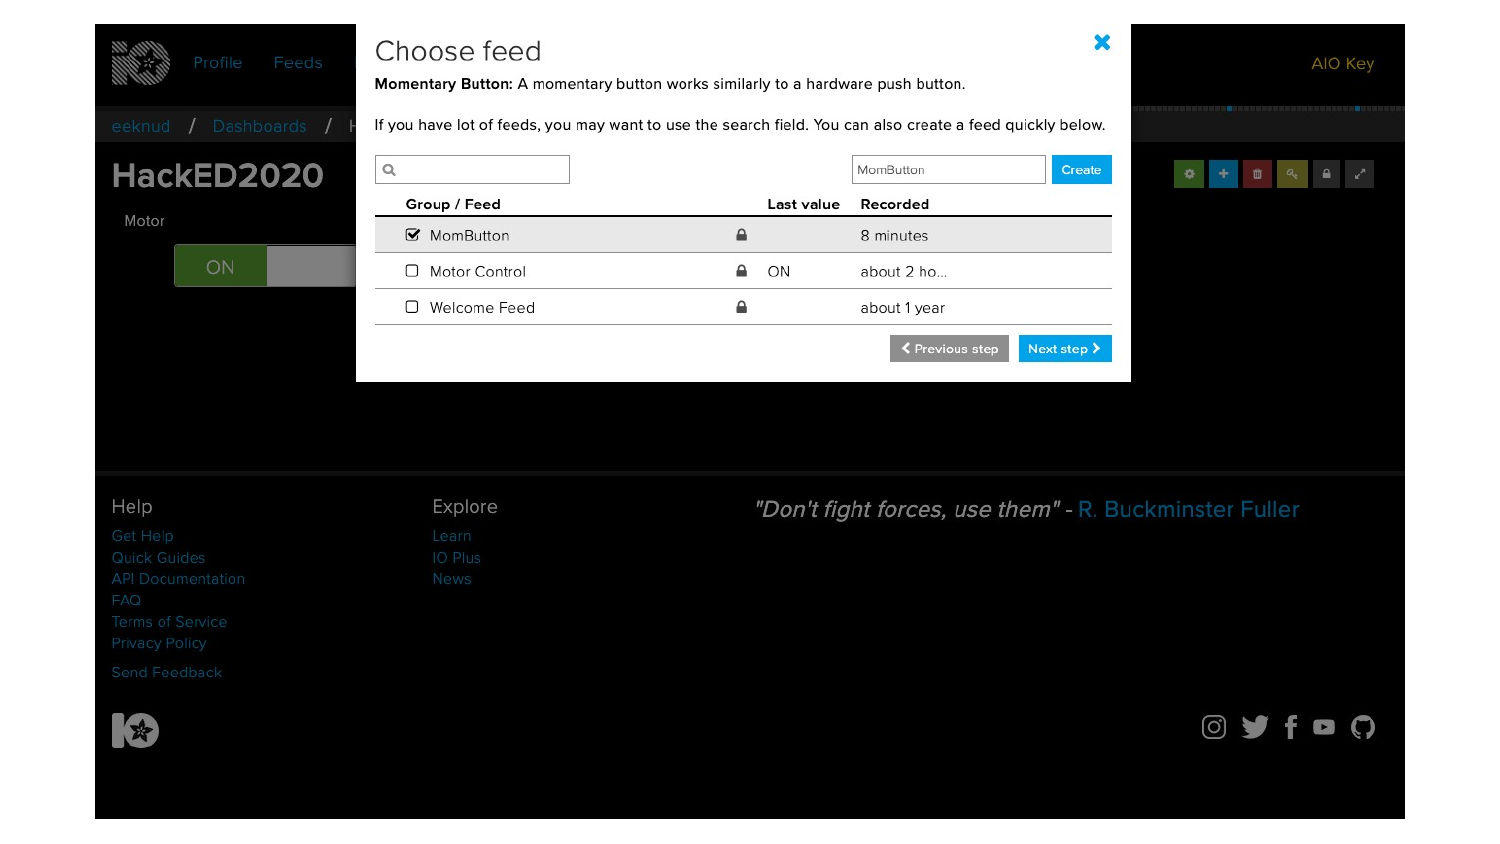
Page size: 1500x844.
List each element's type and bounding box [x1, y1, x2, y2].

picture [95, 24, 1405, 819]
